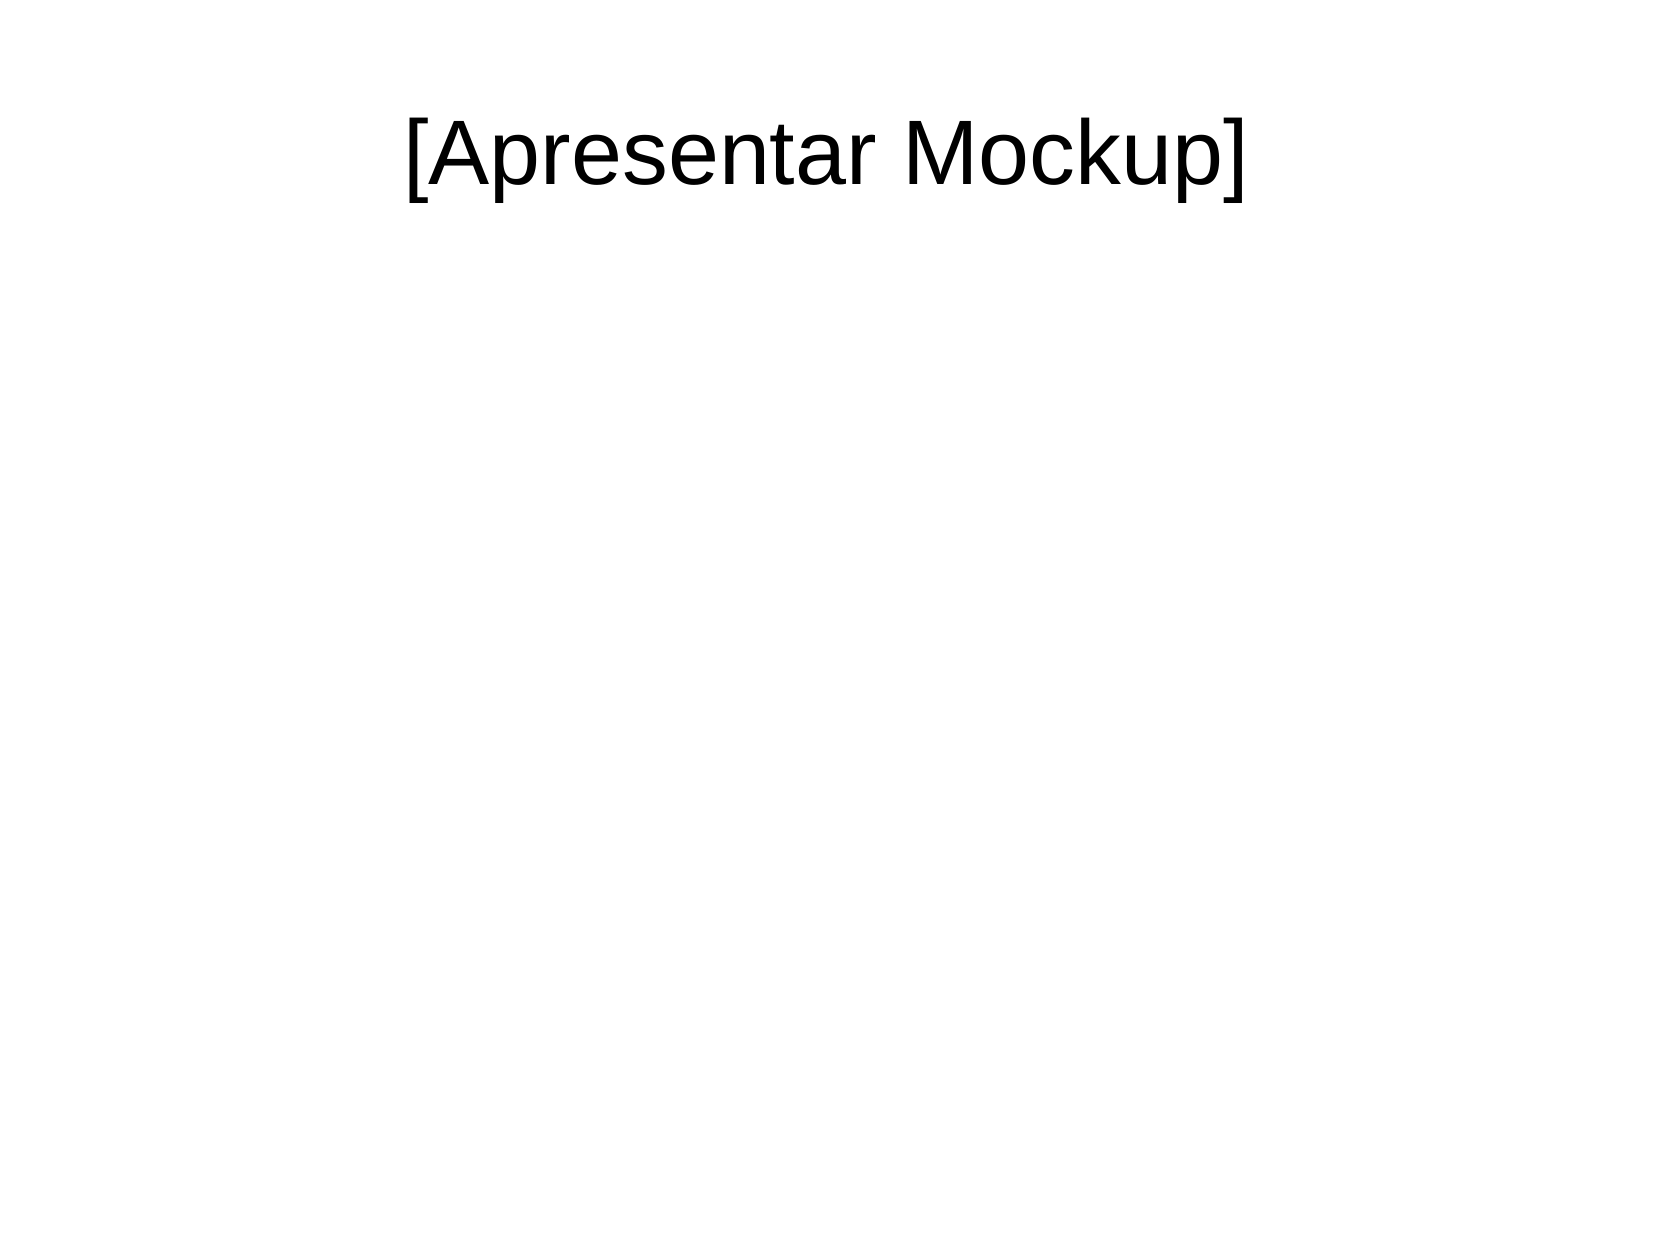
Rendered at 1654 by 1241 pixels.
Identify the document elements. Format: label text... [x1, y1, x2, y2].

title [Apresentar Mockup] [82, 49, 1571, 257]
